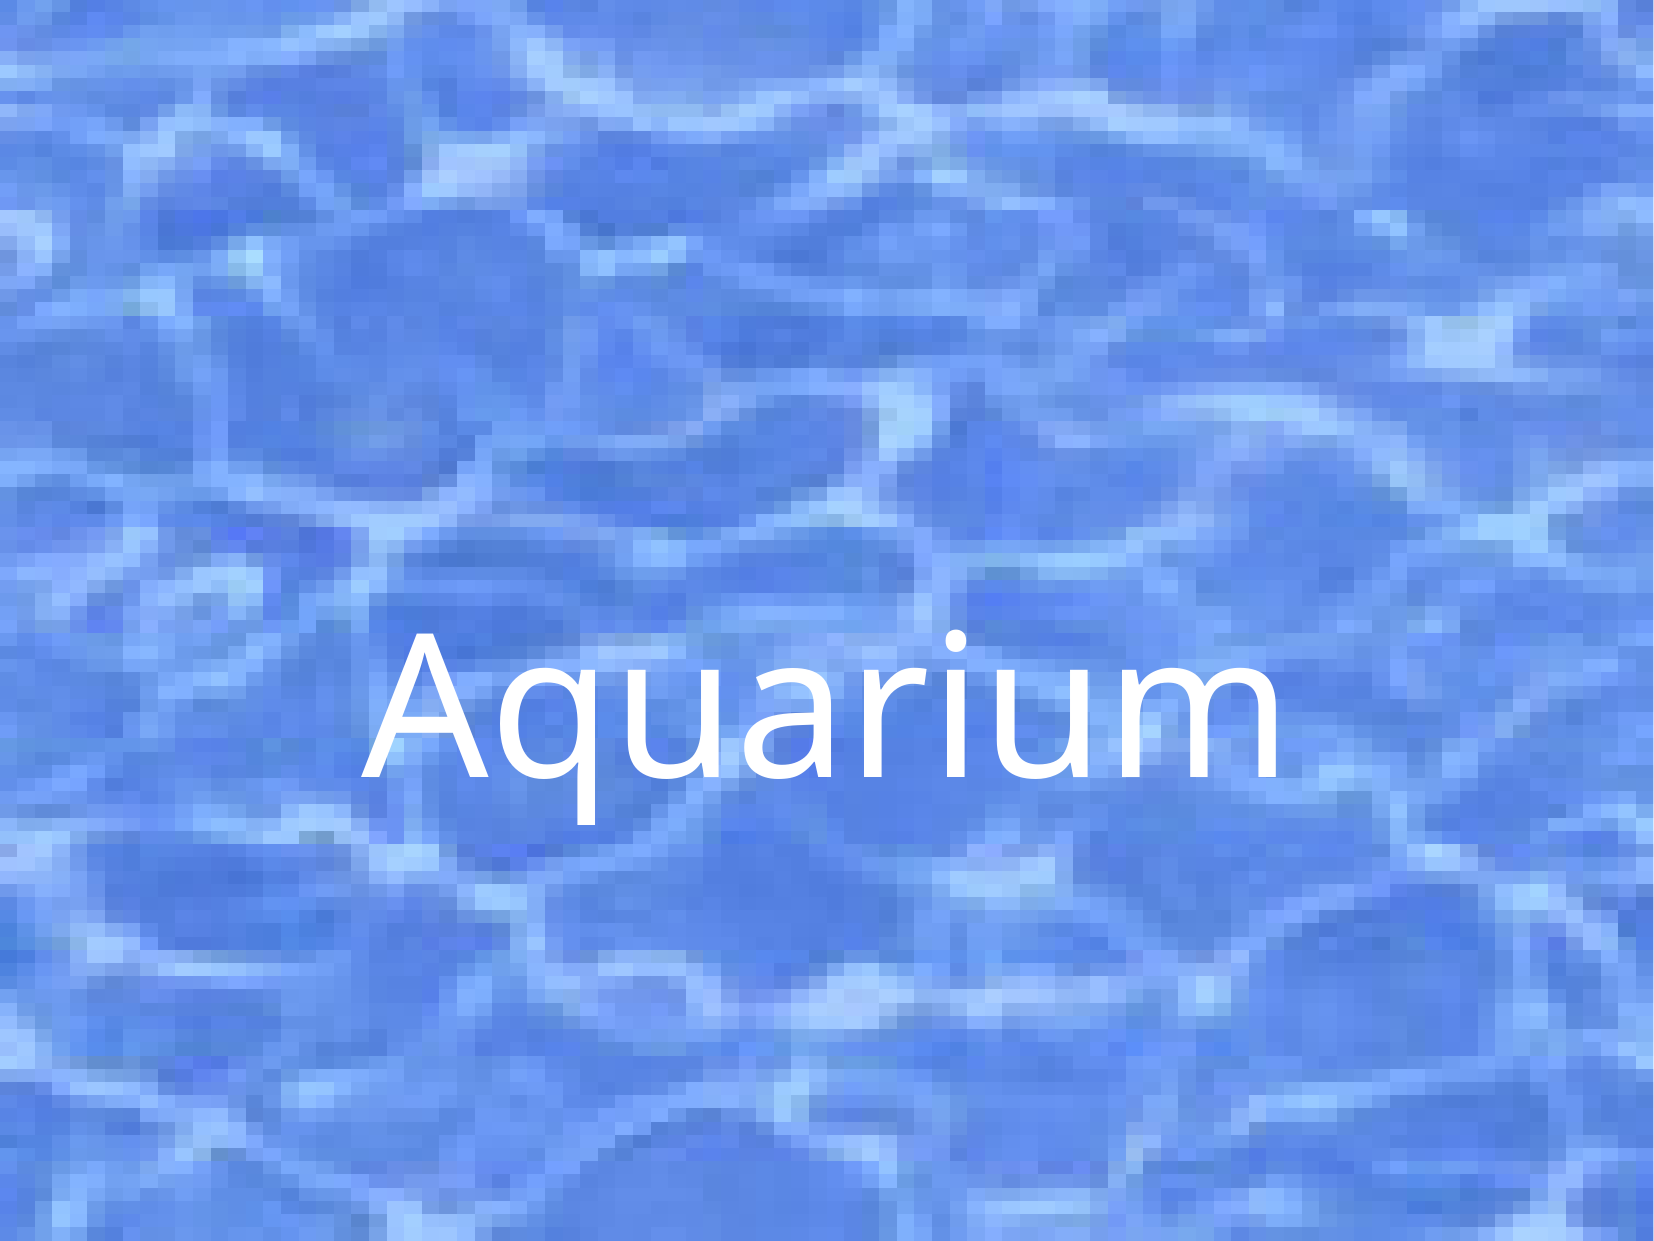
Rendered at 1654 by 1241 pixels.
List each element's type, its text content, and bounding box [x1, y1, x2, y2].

subtitle Aquarium [82, 290, 1571, 1109]
picture [0, 0, 1654, 1241]
